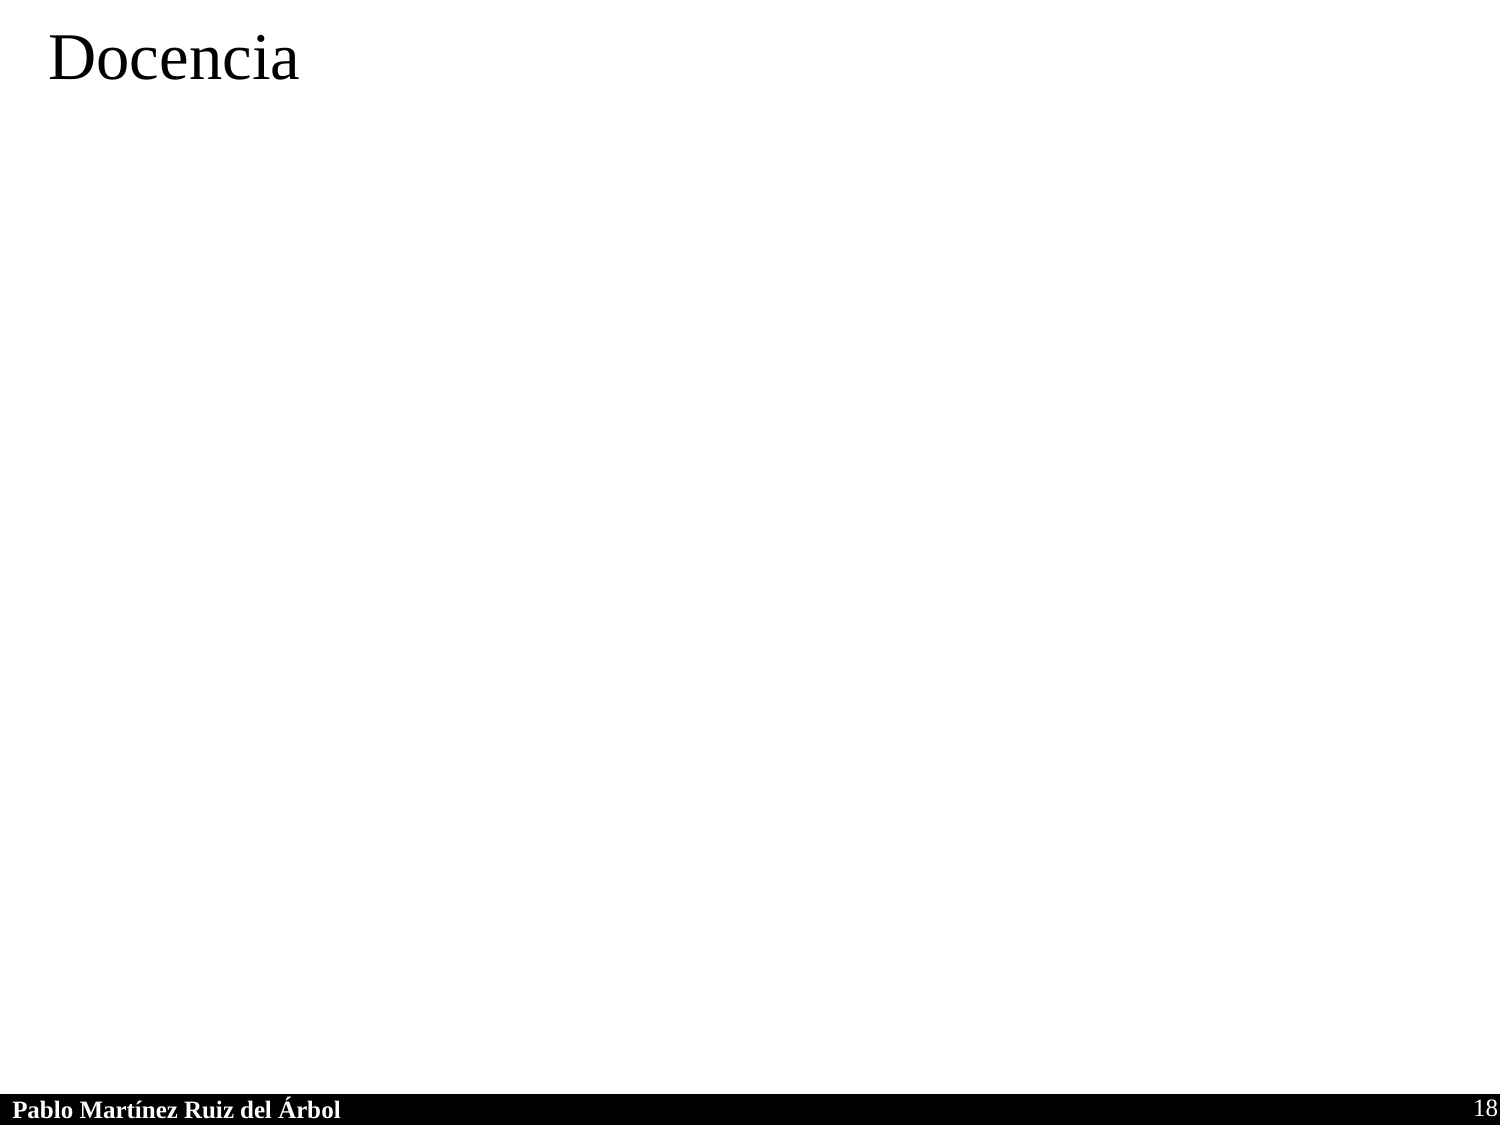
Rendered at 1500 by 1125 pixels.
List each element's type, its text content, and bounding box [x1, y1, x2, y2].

text_box Docencia [4, 3, 346, 111]
